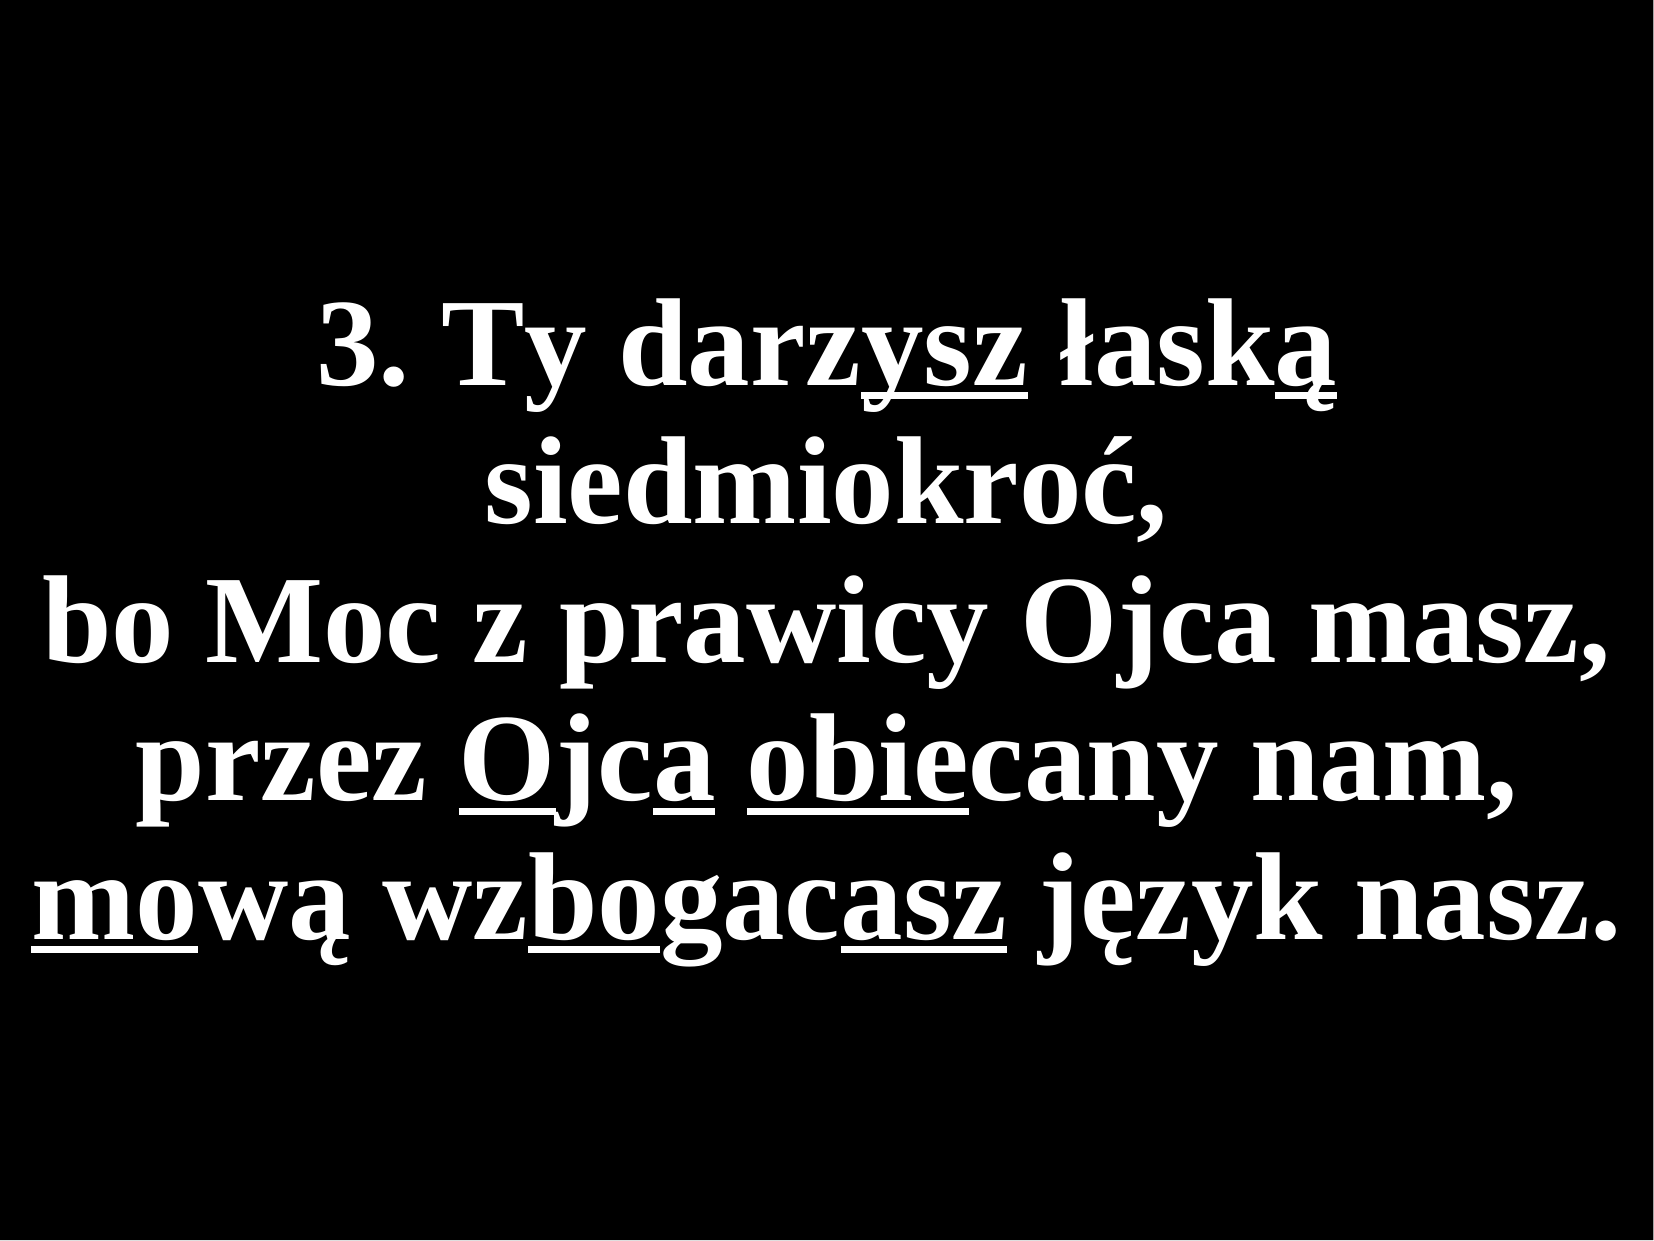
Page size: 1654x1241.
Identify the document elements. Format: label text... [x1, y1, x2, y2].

title 3. Ty darzysz łaską siedmiokroć, bo Moc z prawicy Ojca masz, przez Ojca obiecany nam, mową wzbogacasz język nasz. [0, 0, 1654, 1241]
